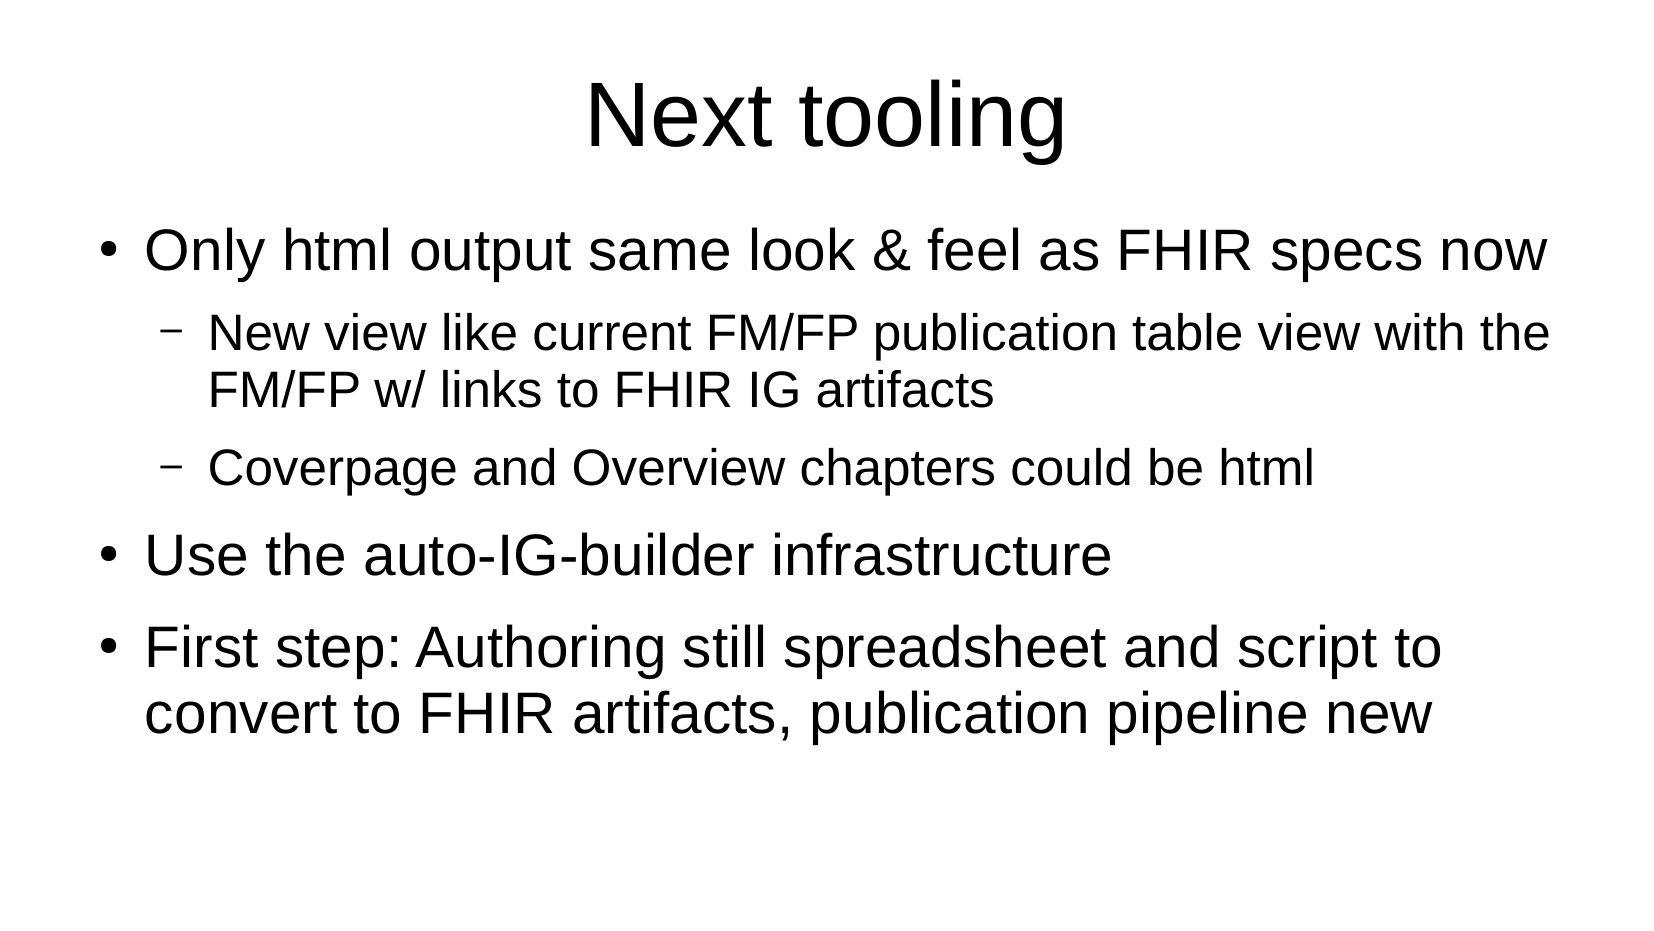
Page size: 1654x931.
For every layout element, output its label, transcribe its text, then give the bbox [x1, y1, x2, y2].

list Only html output same look & feel as FHIR specs now New view like current FM/FP publication table view with the FM/FP w/ links to FHIR IG artifacts Coverpage and Overview chapters could be html Use the auto-IG-builder infrastructure First step: Authoring still spreadsheet and script to convert to FHIR artifacts, publication pipeline new [82, 217, 1571, 758]
title Next tooling [82, 37, 1571, 193]
